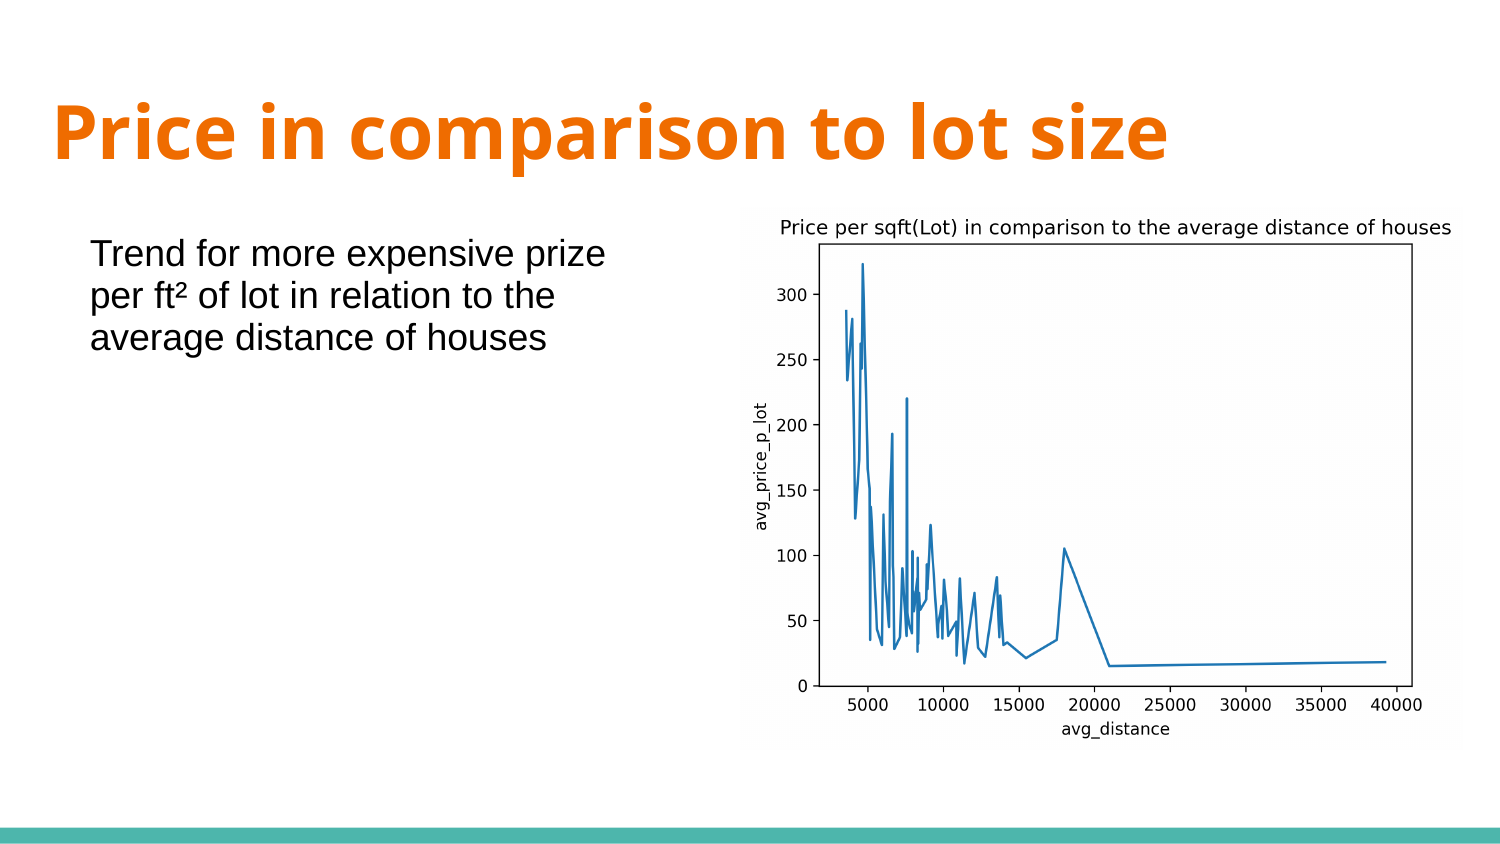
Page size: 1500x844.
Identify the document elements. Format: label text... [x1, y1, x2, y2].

text_box Trend for more expensive prize per ft² of lot in relation to the average distance of houses [75, 225, 676, 713]
picture [740, 207, 1463, 750]
title Price in comparison to lot size [51, 72, 1449, 189]
